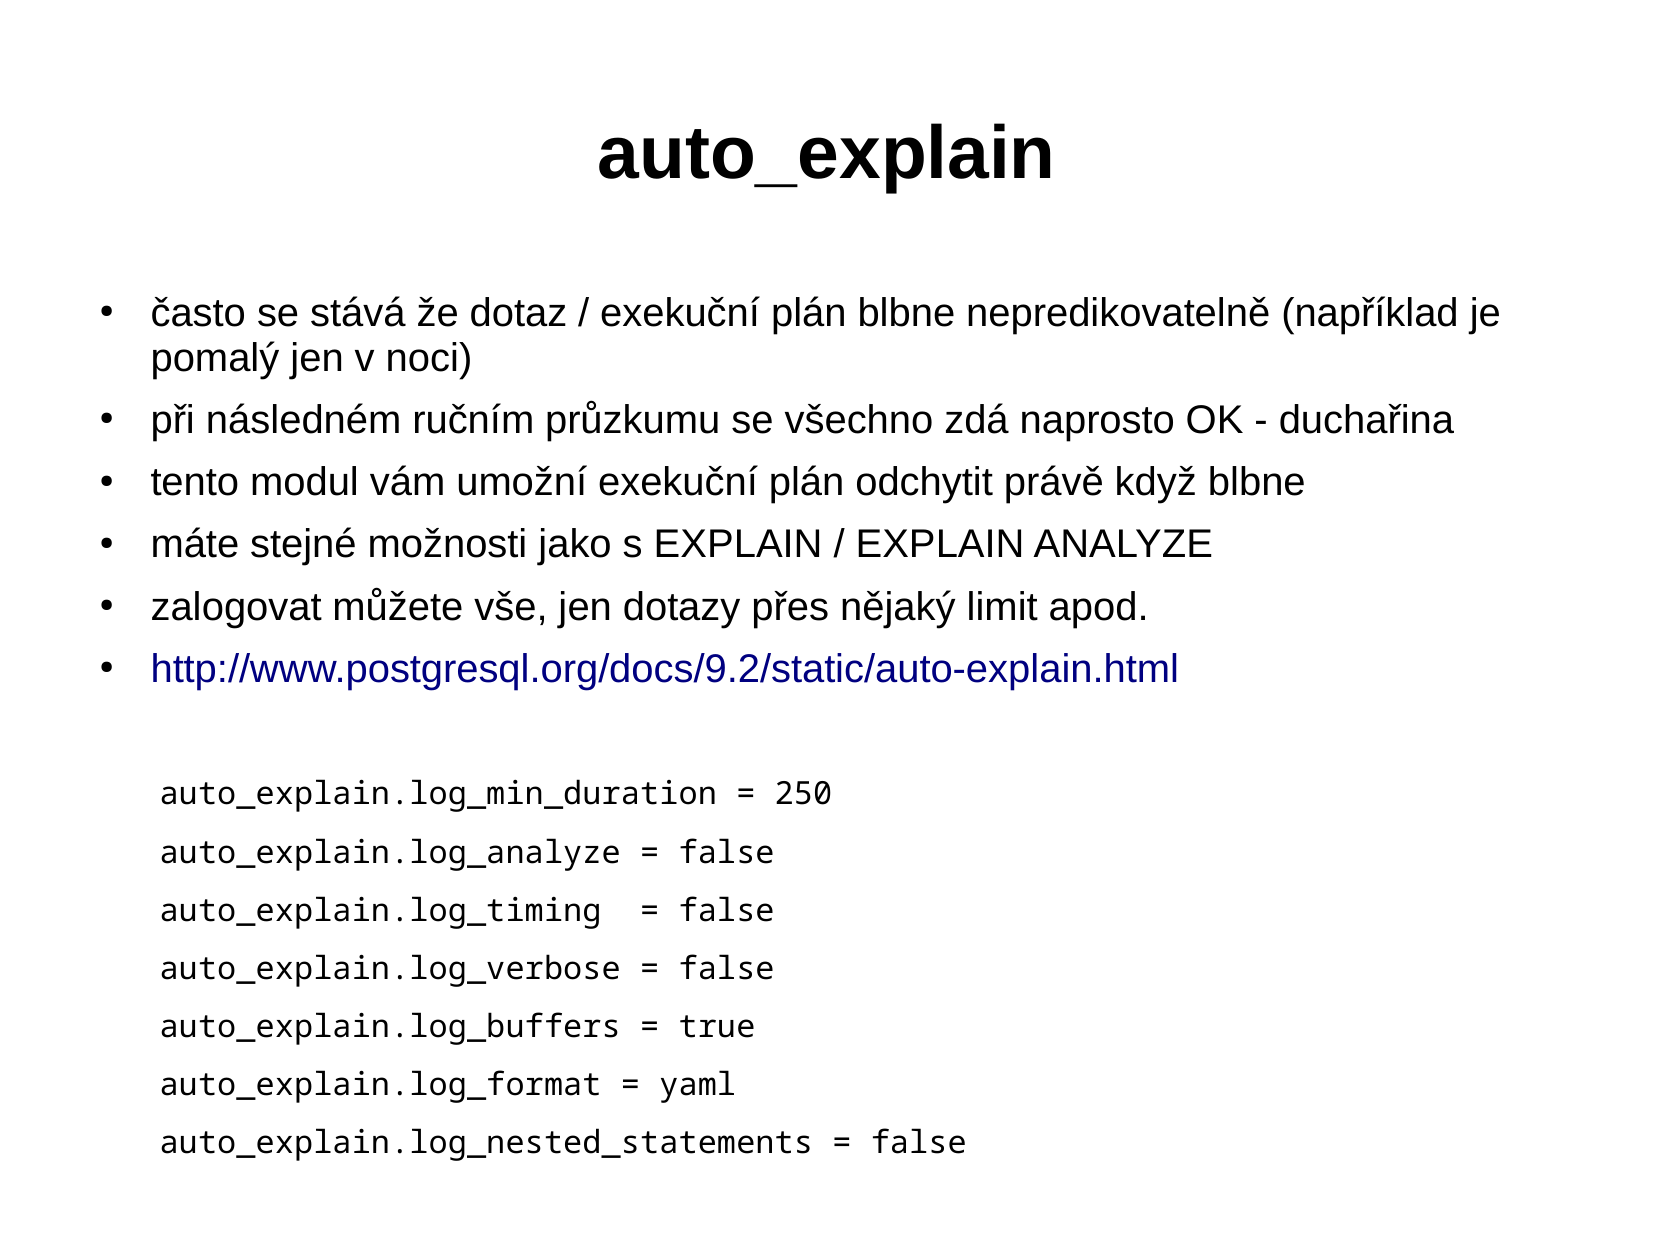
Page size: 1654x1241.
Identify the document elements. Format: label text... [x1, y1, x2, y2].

title auto_explain [82, 49, 1571, 257]
list často se stává že dotaz / exekuční plán blbne nepredikovatelně (například je pomalý jen v noci) při následném ručním průzkumu se všechno zdá naprosto OK - duchařina tento modul vám umožní exekuční plán odchytit právě když blbne máte stejné možnosti jako s EXPLAIN / EXPLAIN ANALYZE zalogovat můžete vše, jen dotazy přes nějaký limit apod. http://www.postgresql.org/docs/9.2/static/auto-explain.html auto_explain.log_min_duration = 250 auto_explain.log_analyze = false auto_explain.log_timing = false auto_explain.log_verbose = false auto_explain.log_buffers = true auto_explain.log_format = yaml auto_explain.log_nested_statements = false [82, 290, 1538, 1171]
